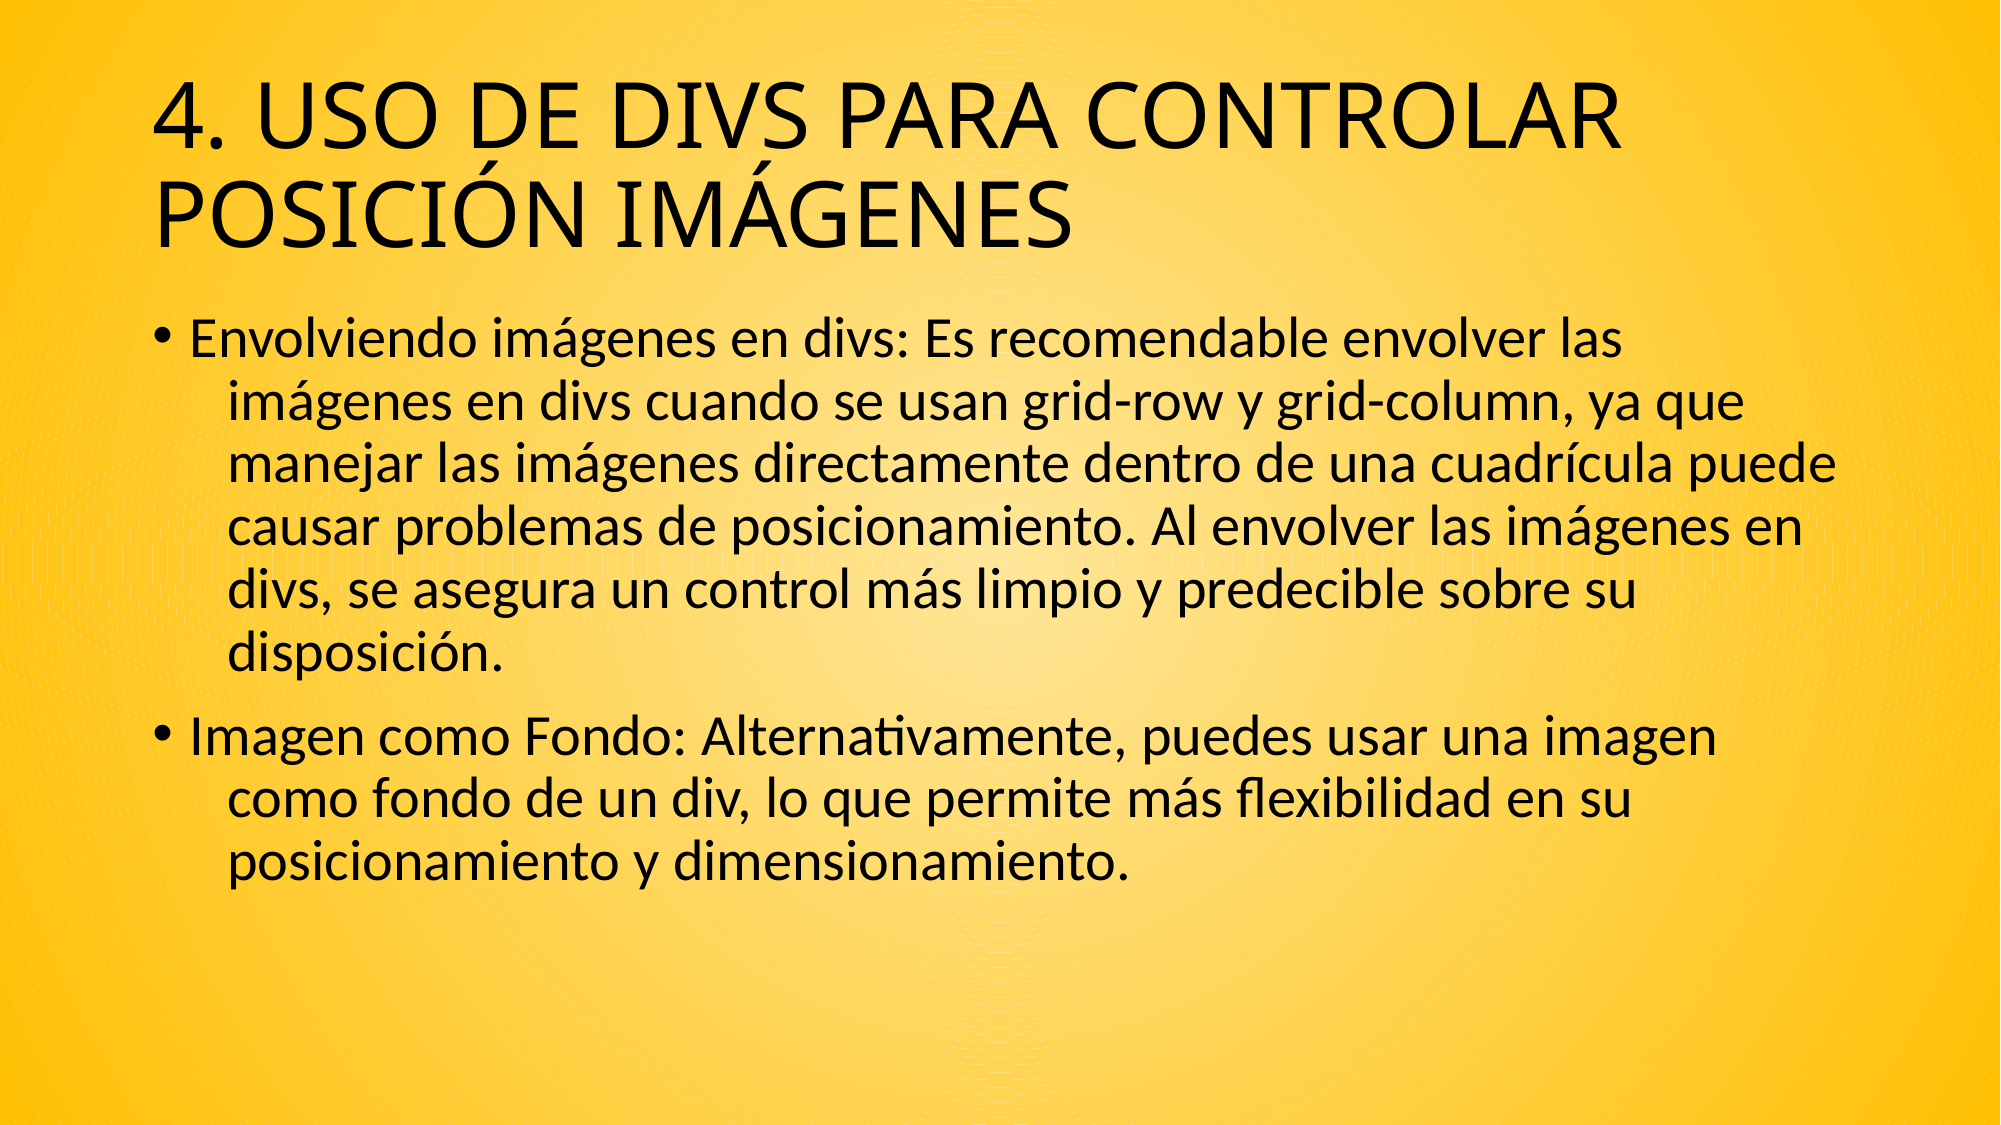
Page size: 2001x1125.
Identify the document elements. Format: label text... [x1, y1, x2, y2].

list Envolviendo imágenes en divs: Es recomendable envolver las imágenes en divs cuando se usan grid-row y grid-column, ya que manejar las imágenes directamente dentro de una cuadrícula puede causar problemas de posicionamiento. Al envolver las imágenes en divs, se asegura un control más limpio y predecible sobre su disposición. Imagen como Fondo: Alternativamente, puedes usar una imagen como fondo de un div, lo que permite más flexibilidad en su posicionamiento y dimensionamiento. [137, 299, 1863, 1014]
title 4. USO DE DIVS PARA CONTROLAR POSICIÓN IMÁGENES [137, 59, 1863, 278]
